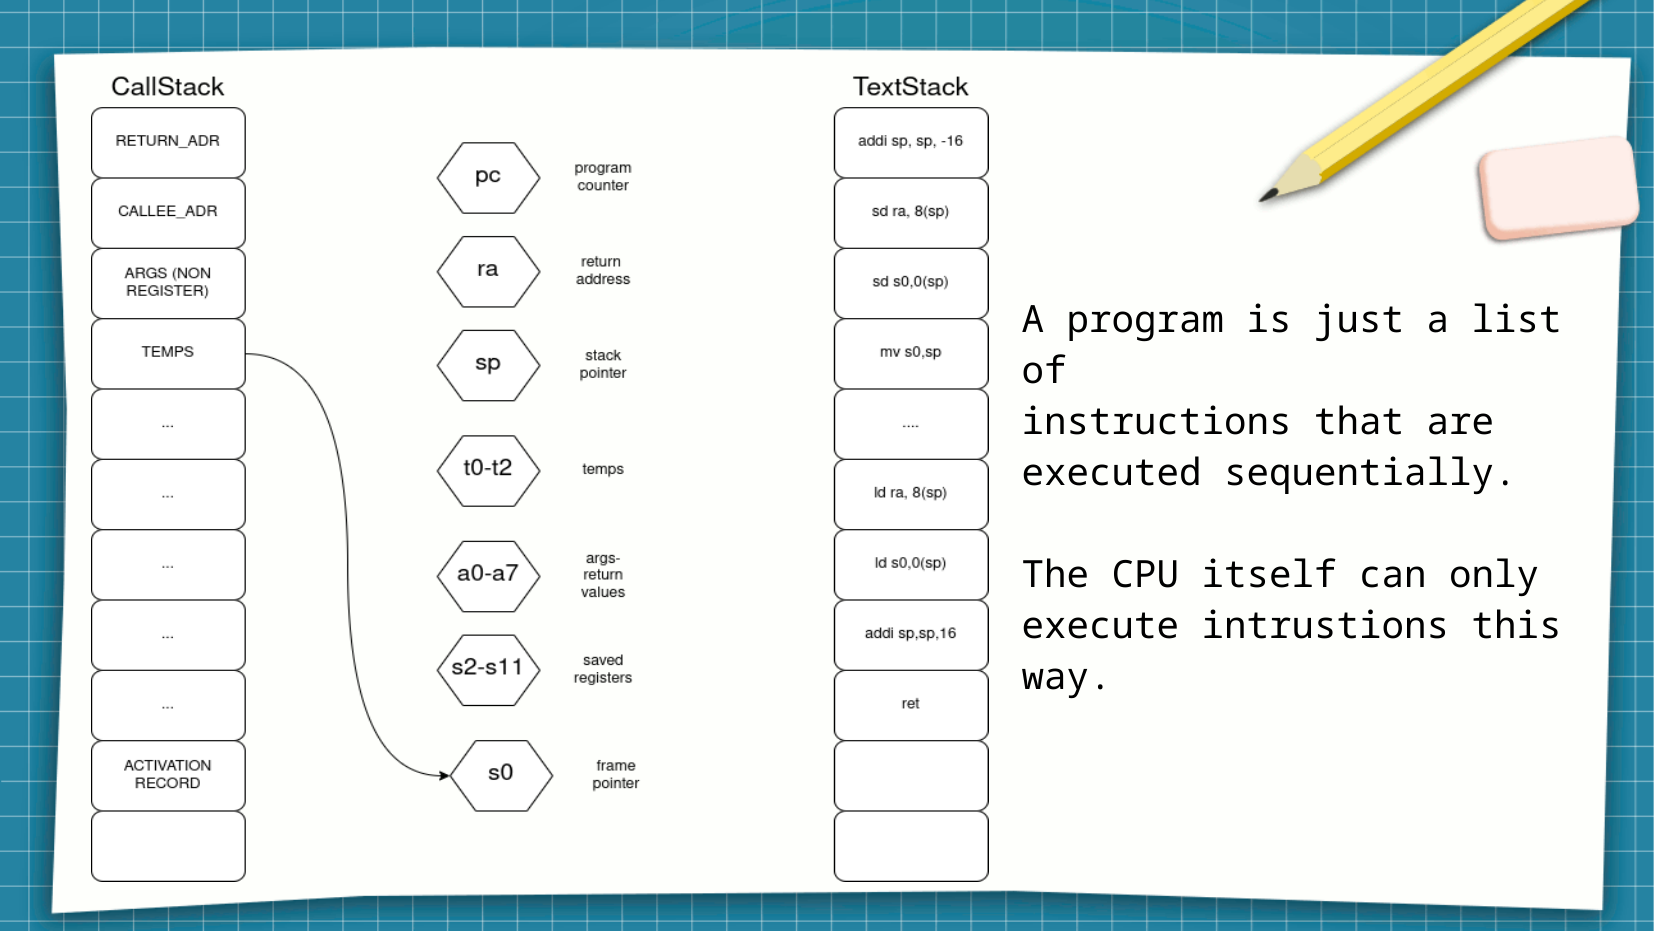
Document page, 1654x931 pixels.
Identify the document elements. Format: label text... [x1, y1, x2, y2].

text_box A program is just a list of instructions that are executed sequentially. The CPU itself can only execute intrustions this way. [1006, 284, 1625, 617]
picture [0, 0, 1654, 931]
